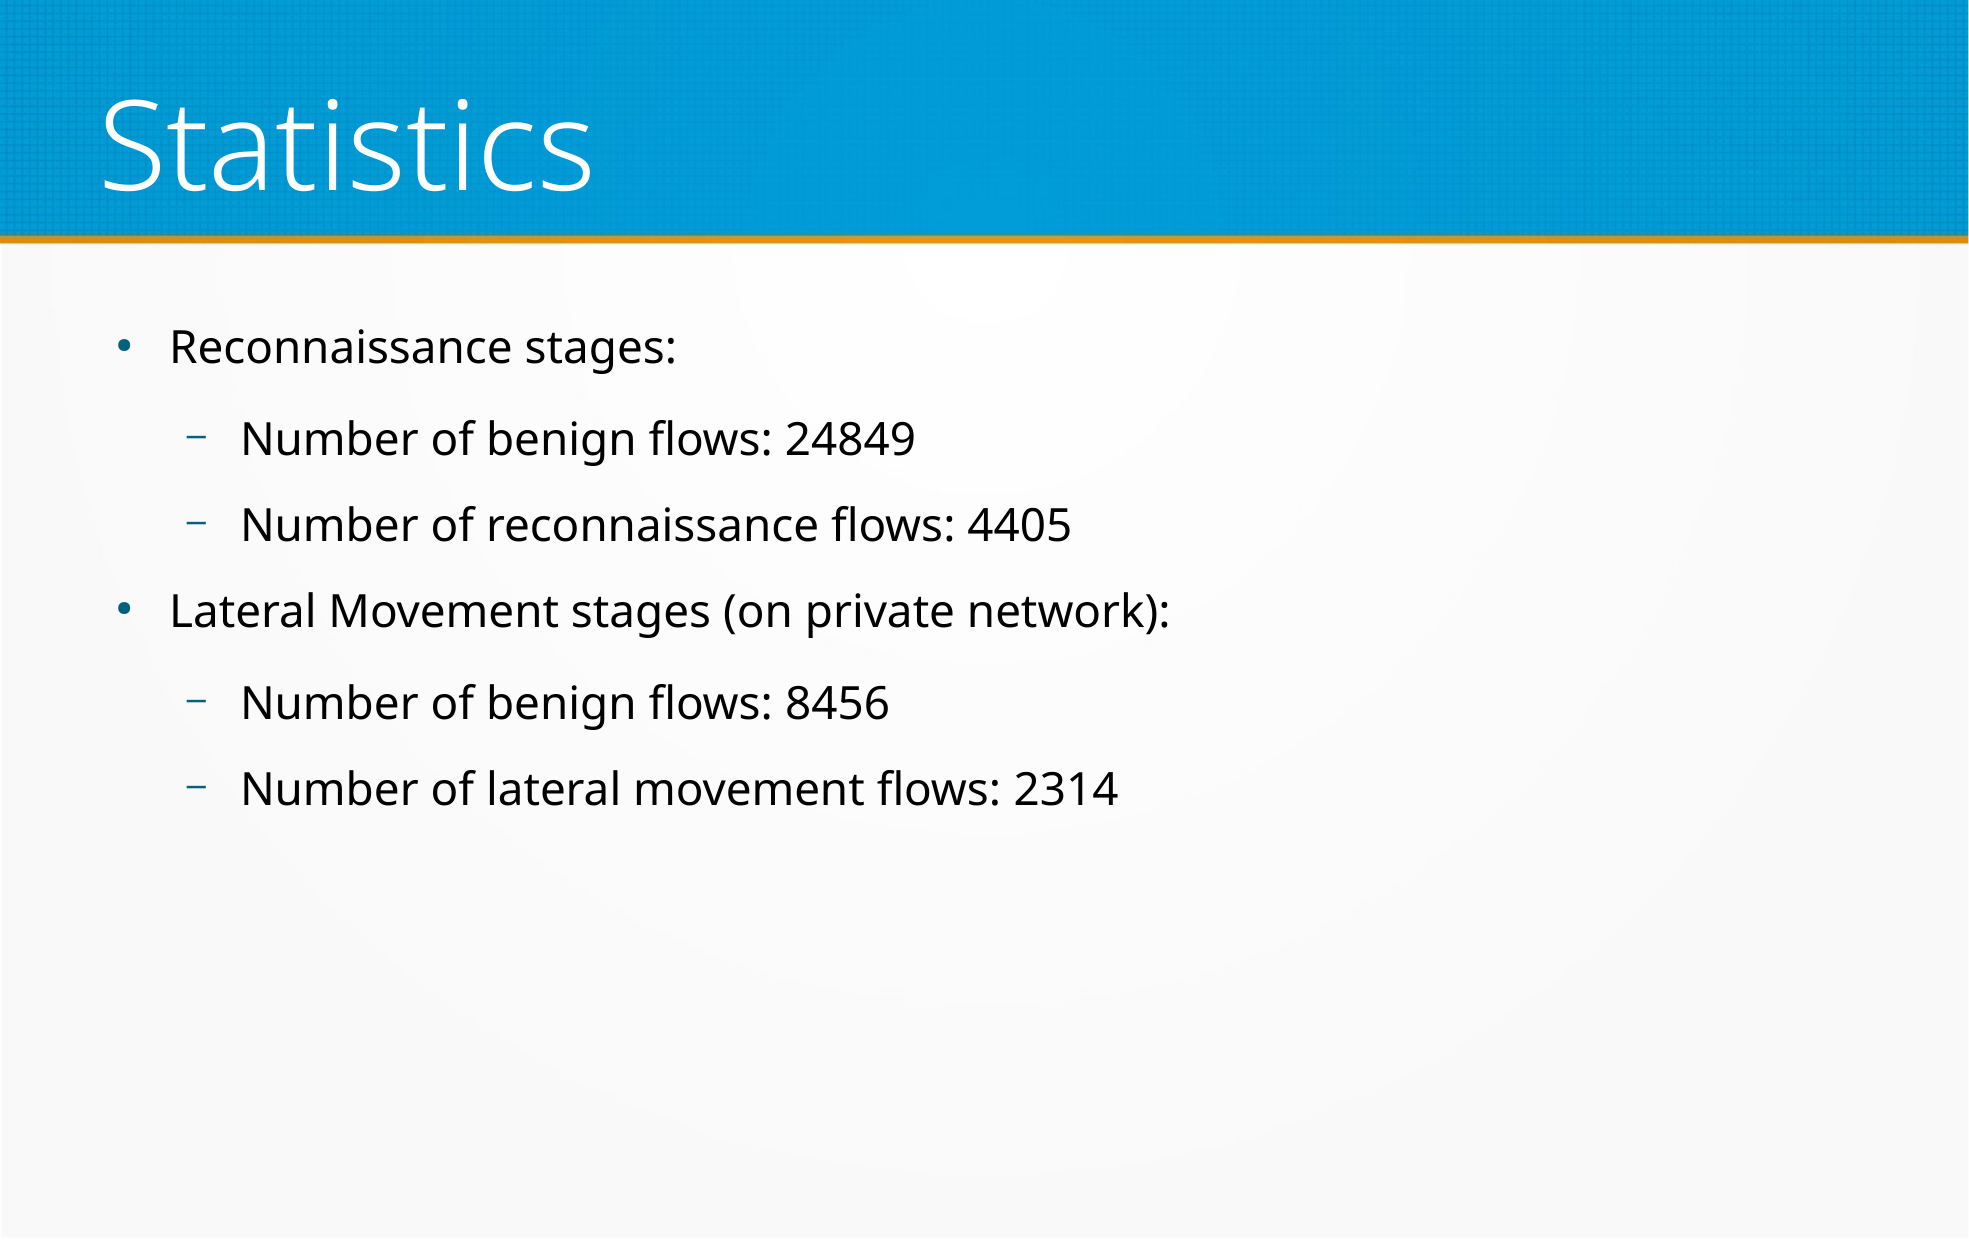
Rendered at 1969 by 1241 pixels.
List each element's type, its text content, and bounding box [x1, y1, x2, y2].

list Reconnaissance stages: Number of benign flows: 24849 Number of reconnaissance flows: 4405 Lateral Movement stages (on private network): Number of benign flows: 8456 Number of lateral movement flows: 2314 [98, 315, 1861, 1081]
picture [0, 233, 1969, 1241]
title Statistics [98, 19, 1870, 227]
